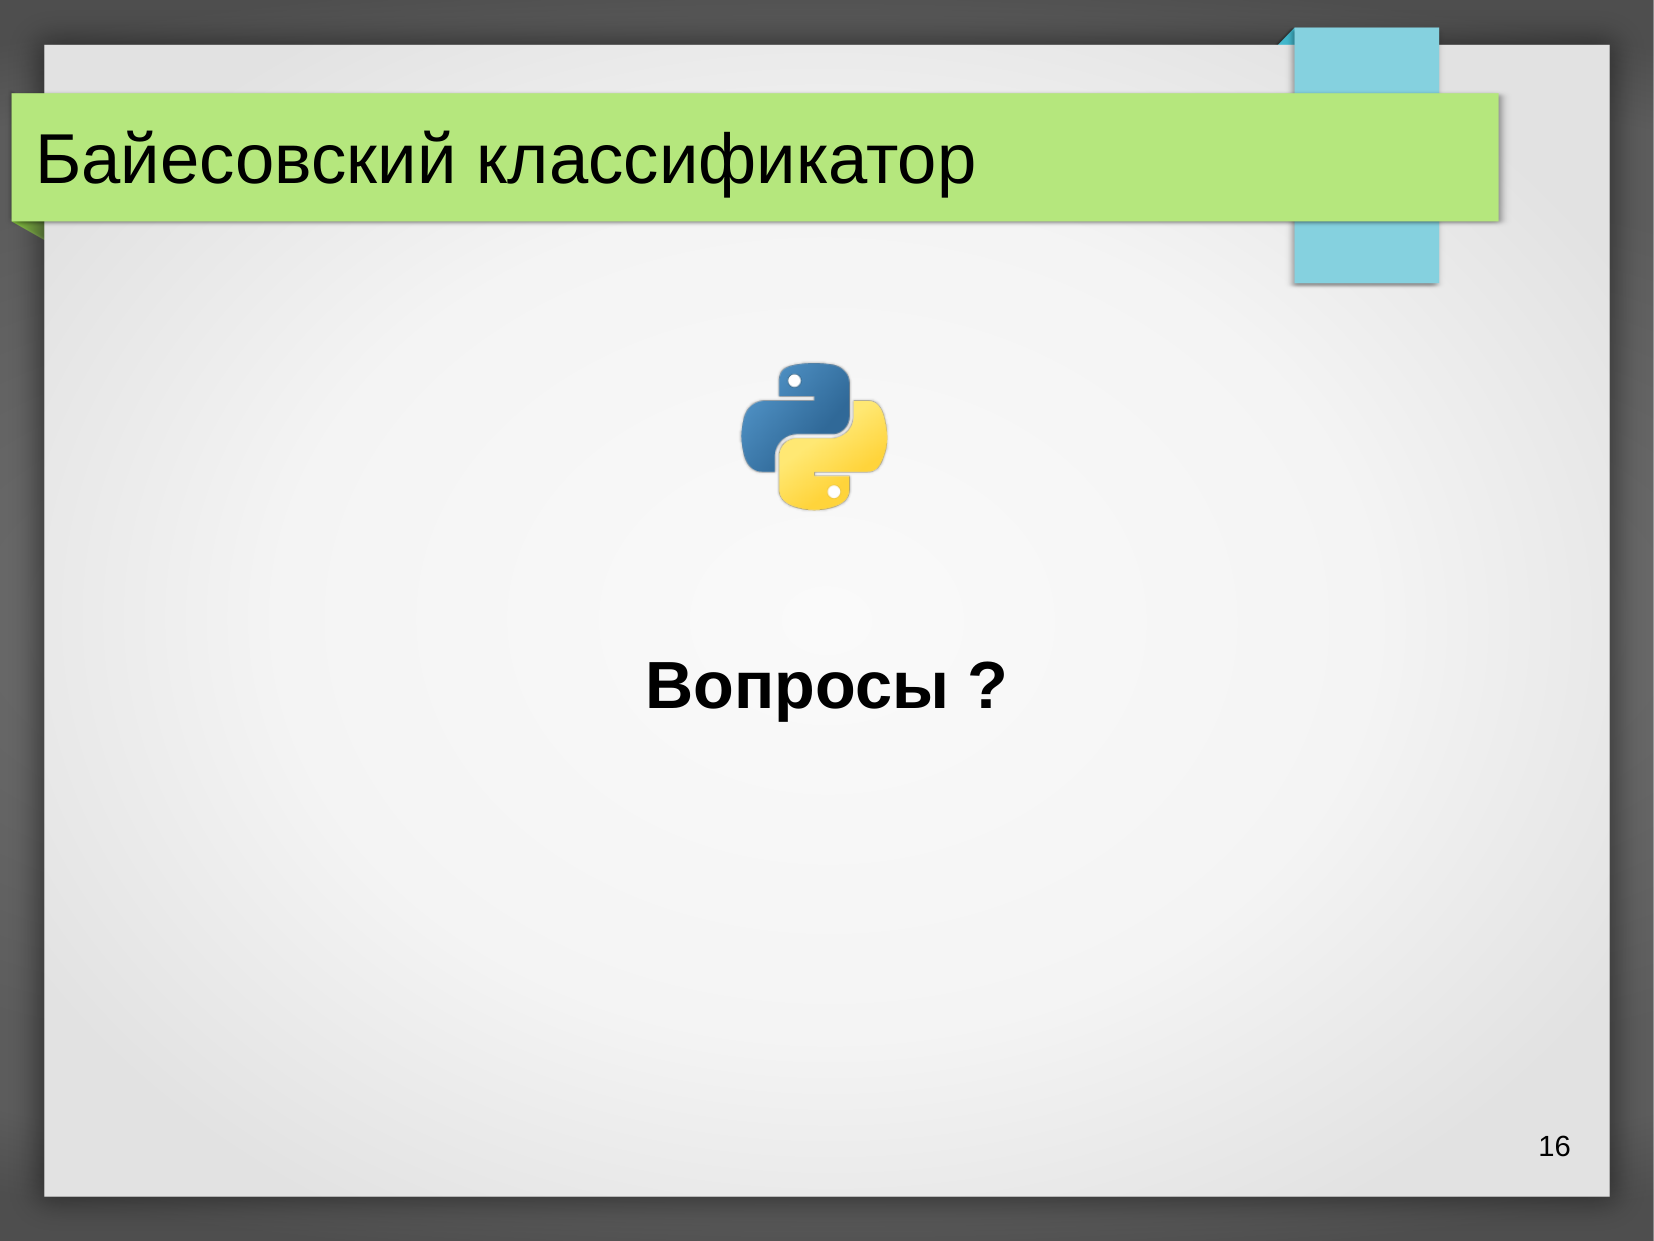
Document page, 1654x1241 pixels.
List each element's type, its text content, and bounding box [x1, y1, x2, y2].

title Байесовский классификатор [34, 118, 1488, 200]
picture [0, 0, 1654, 1241]
subtitle Вопросы ? [82, 236, 1571, 1134]
